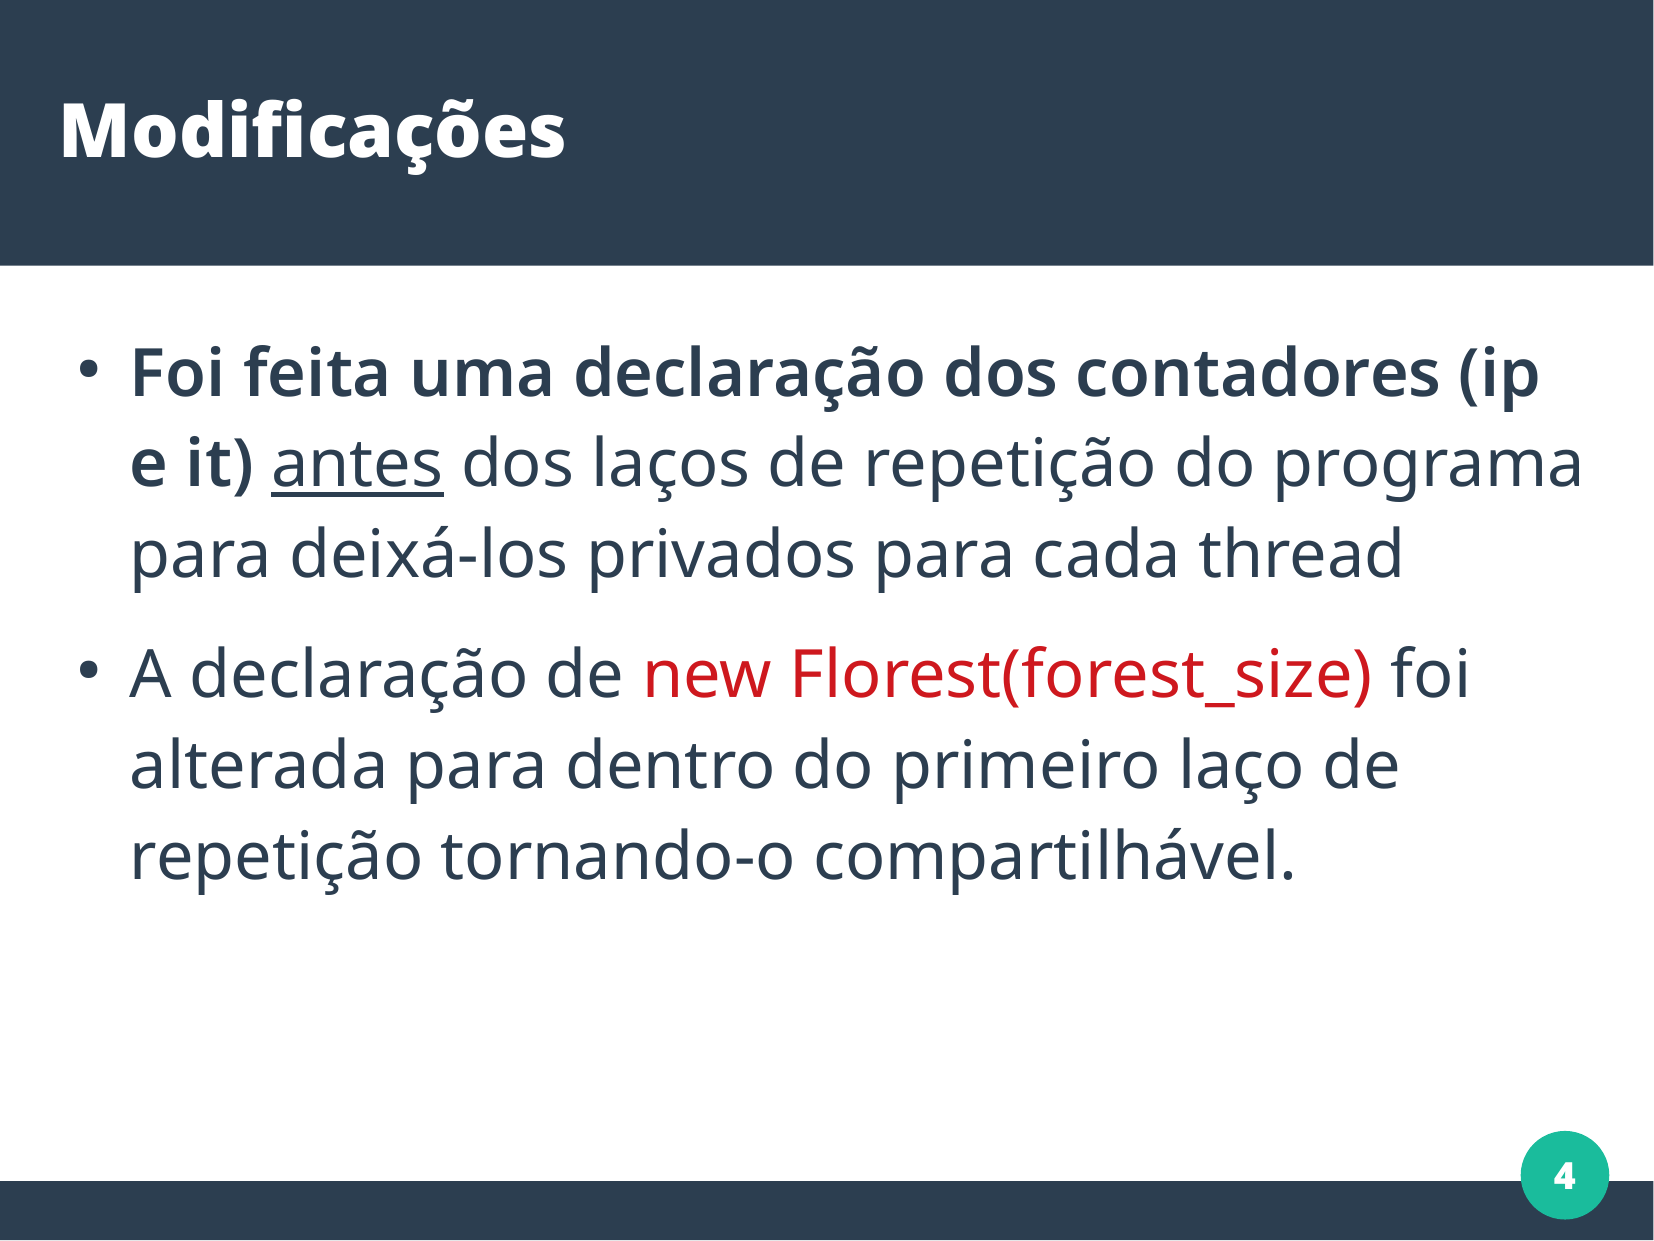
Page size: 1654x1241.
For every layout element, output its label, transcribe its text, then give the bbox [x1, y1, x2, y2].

title Modificações [59, 49, 1595, 207]
list Foi feita uma declaração dos contadores (ip e it) antes dos laços de repetição do programa para deixá-los privados para cada thread A declaração de new Florest(forest_size) foi alterada para dentro do primeiro laço de repetição tornando-o compartilhável. [59, 324, 1595, 1152]
